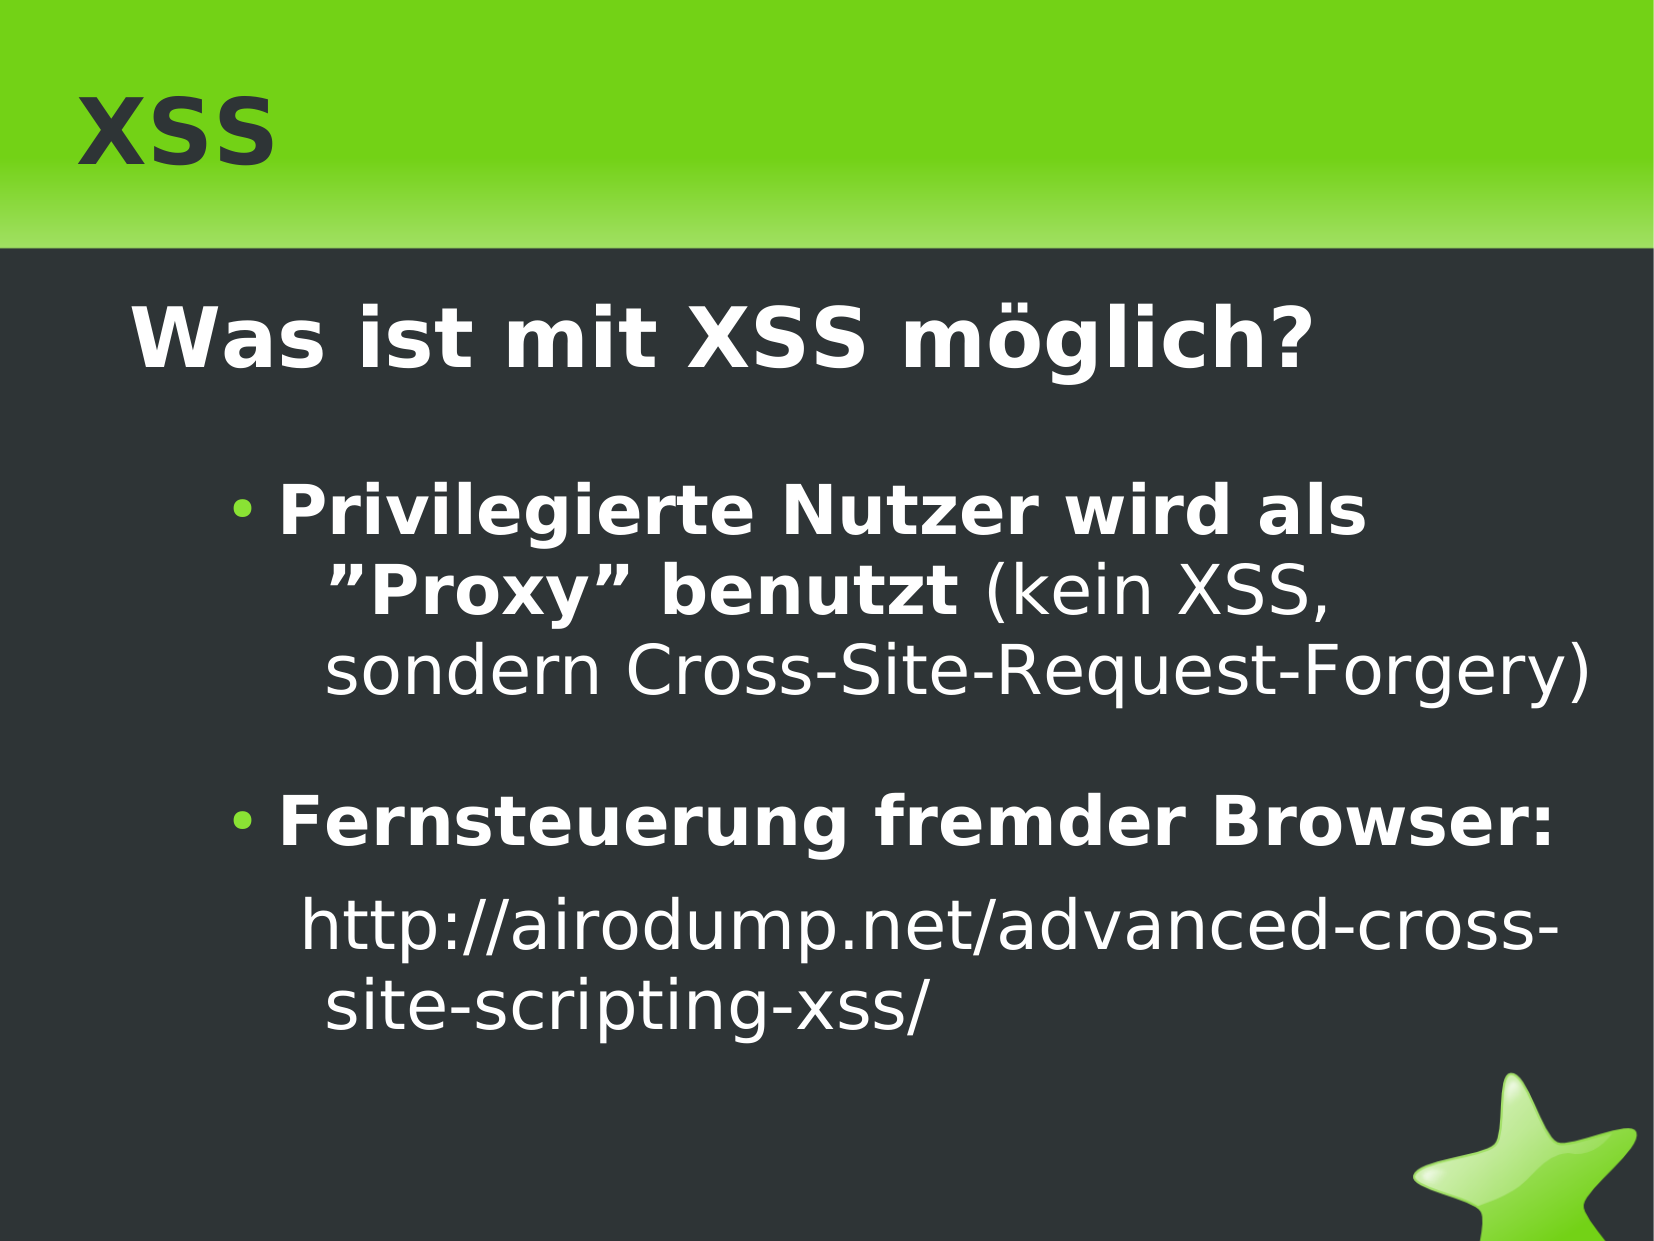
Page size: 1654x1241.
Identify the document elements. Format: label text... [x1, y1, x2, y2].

list Was ist mit XSS möglich? Privilegierte Nutzer wird als ”Proxy” benutzt (kein XSS, sondern Cross-Site-Request-Forgery) Fernsteuerung fremder Browser: http://airodump.net/advanced-cross-site-scripting-xss/ [41, 290, 1606, 1204]
picture [0, 0, 1654, 1241]
title XSS [76, 29, 1565, 237]
